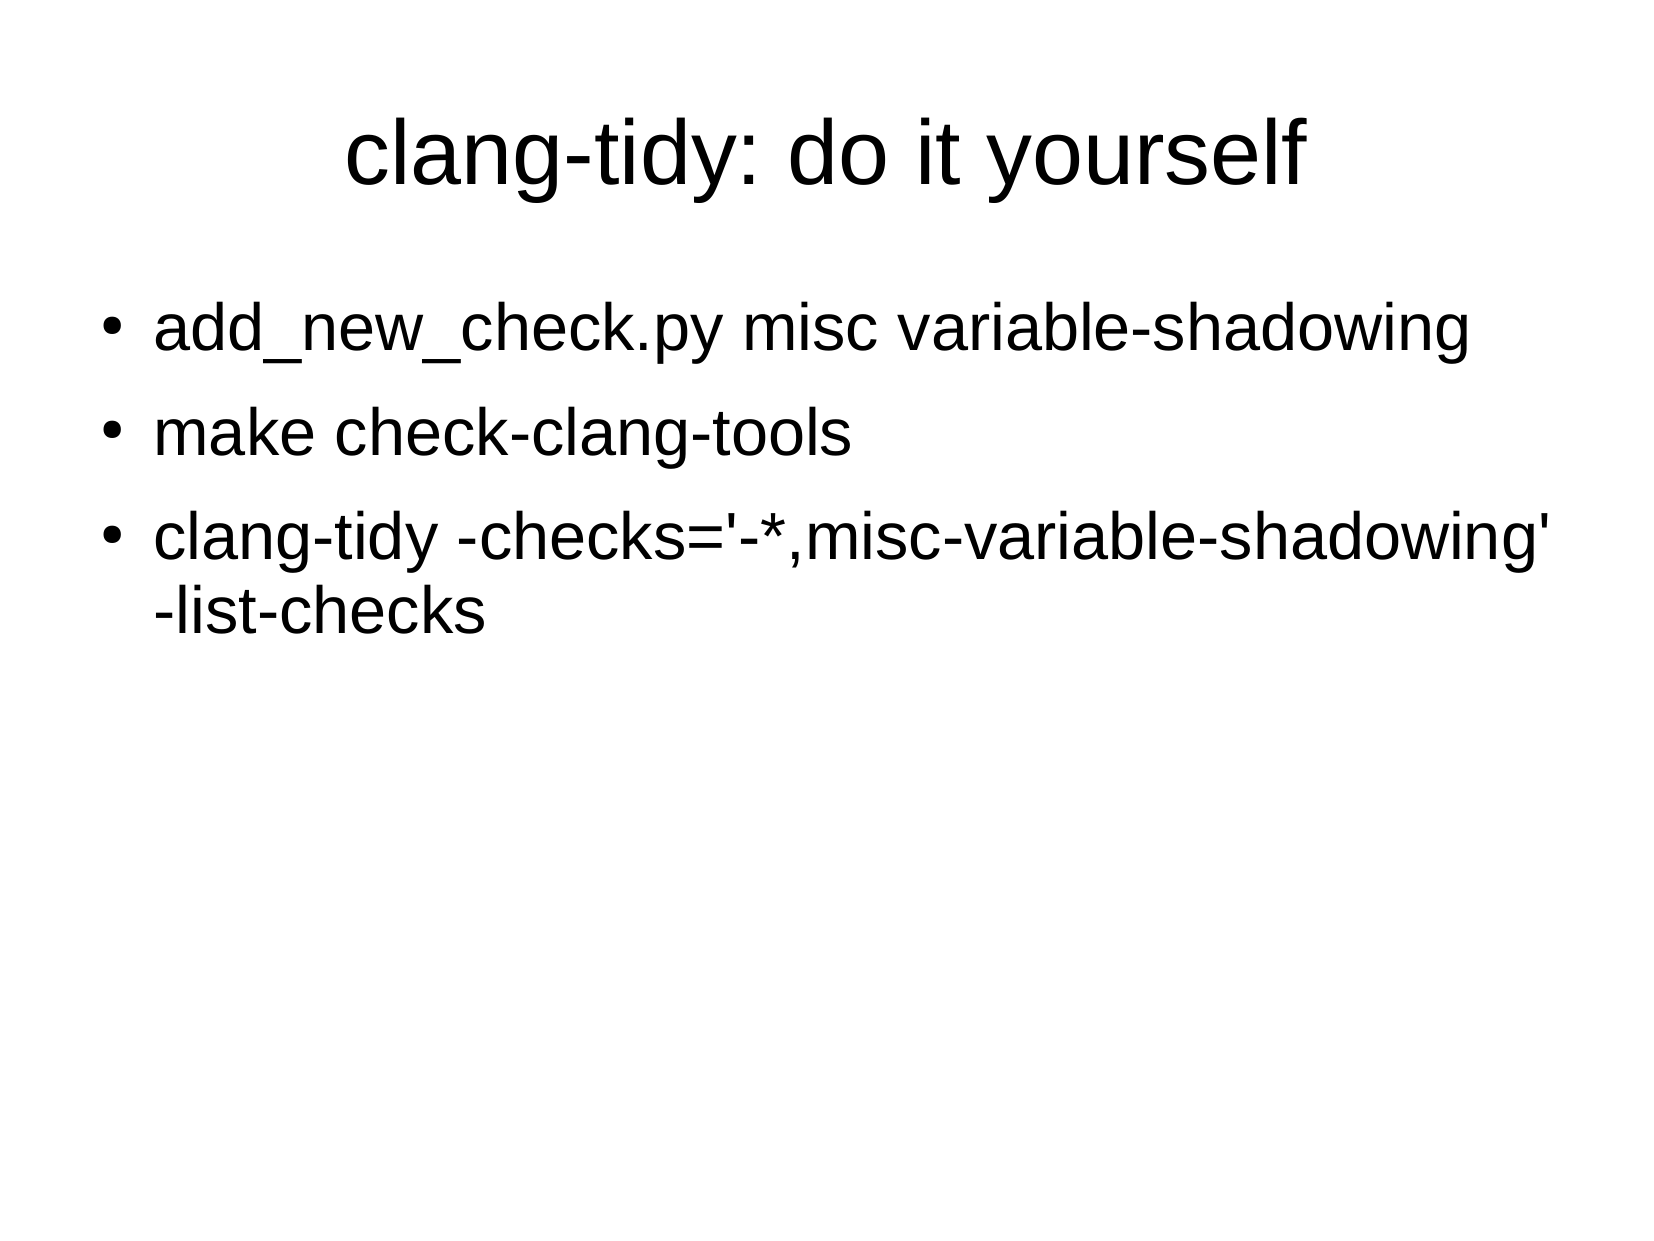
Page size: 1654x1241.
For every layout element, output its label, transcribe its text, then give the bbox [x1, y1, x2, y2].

list add_new_check.py misc variable-shadowing make check-clang-tools clang-tidy -checks='-*,misc-variable-shadowing' -list-checks [82, 290, 1571, 1010]
title clang-tidy: do it yourself [82, 49, 1571, 257]
